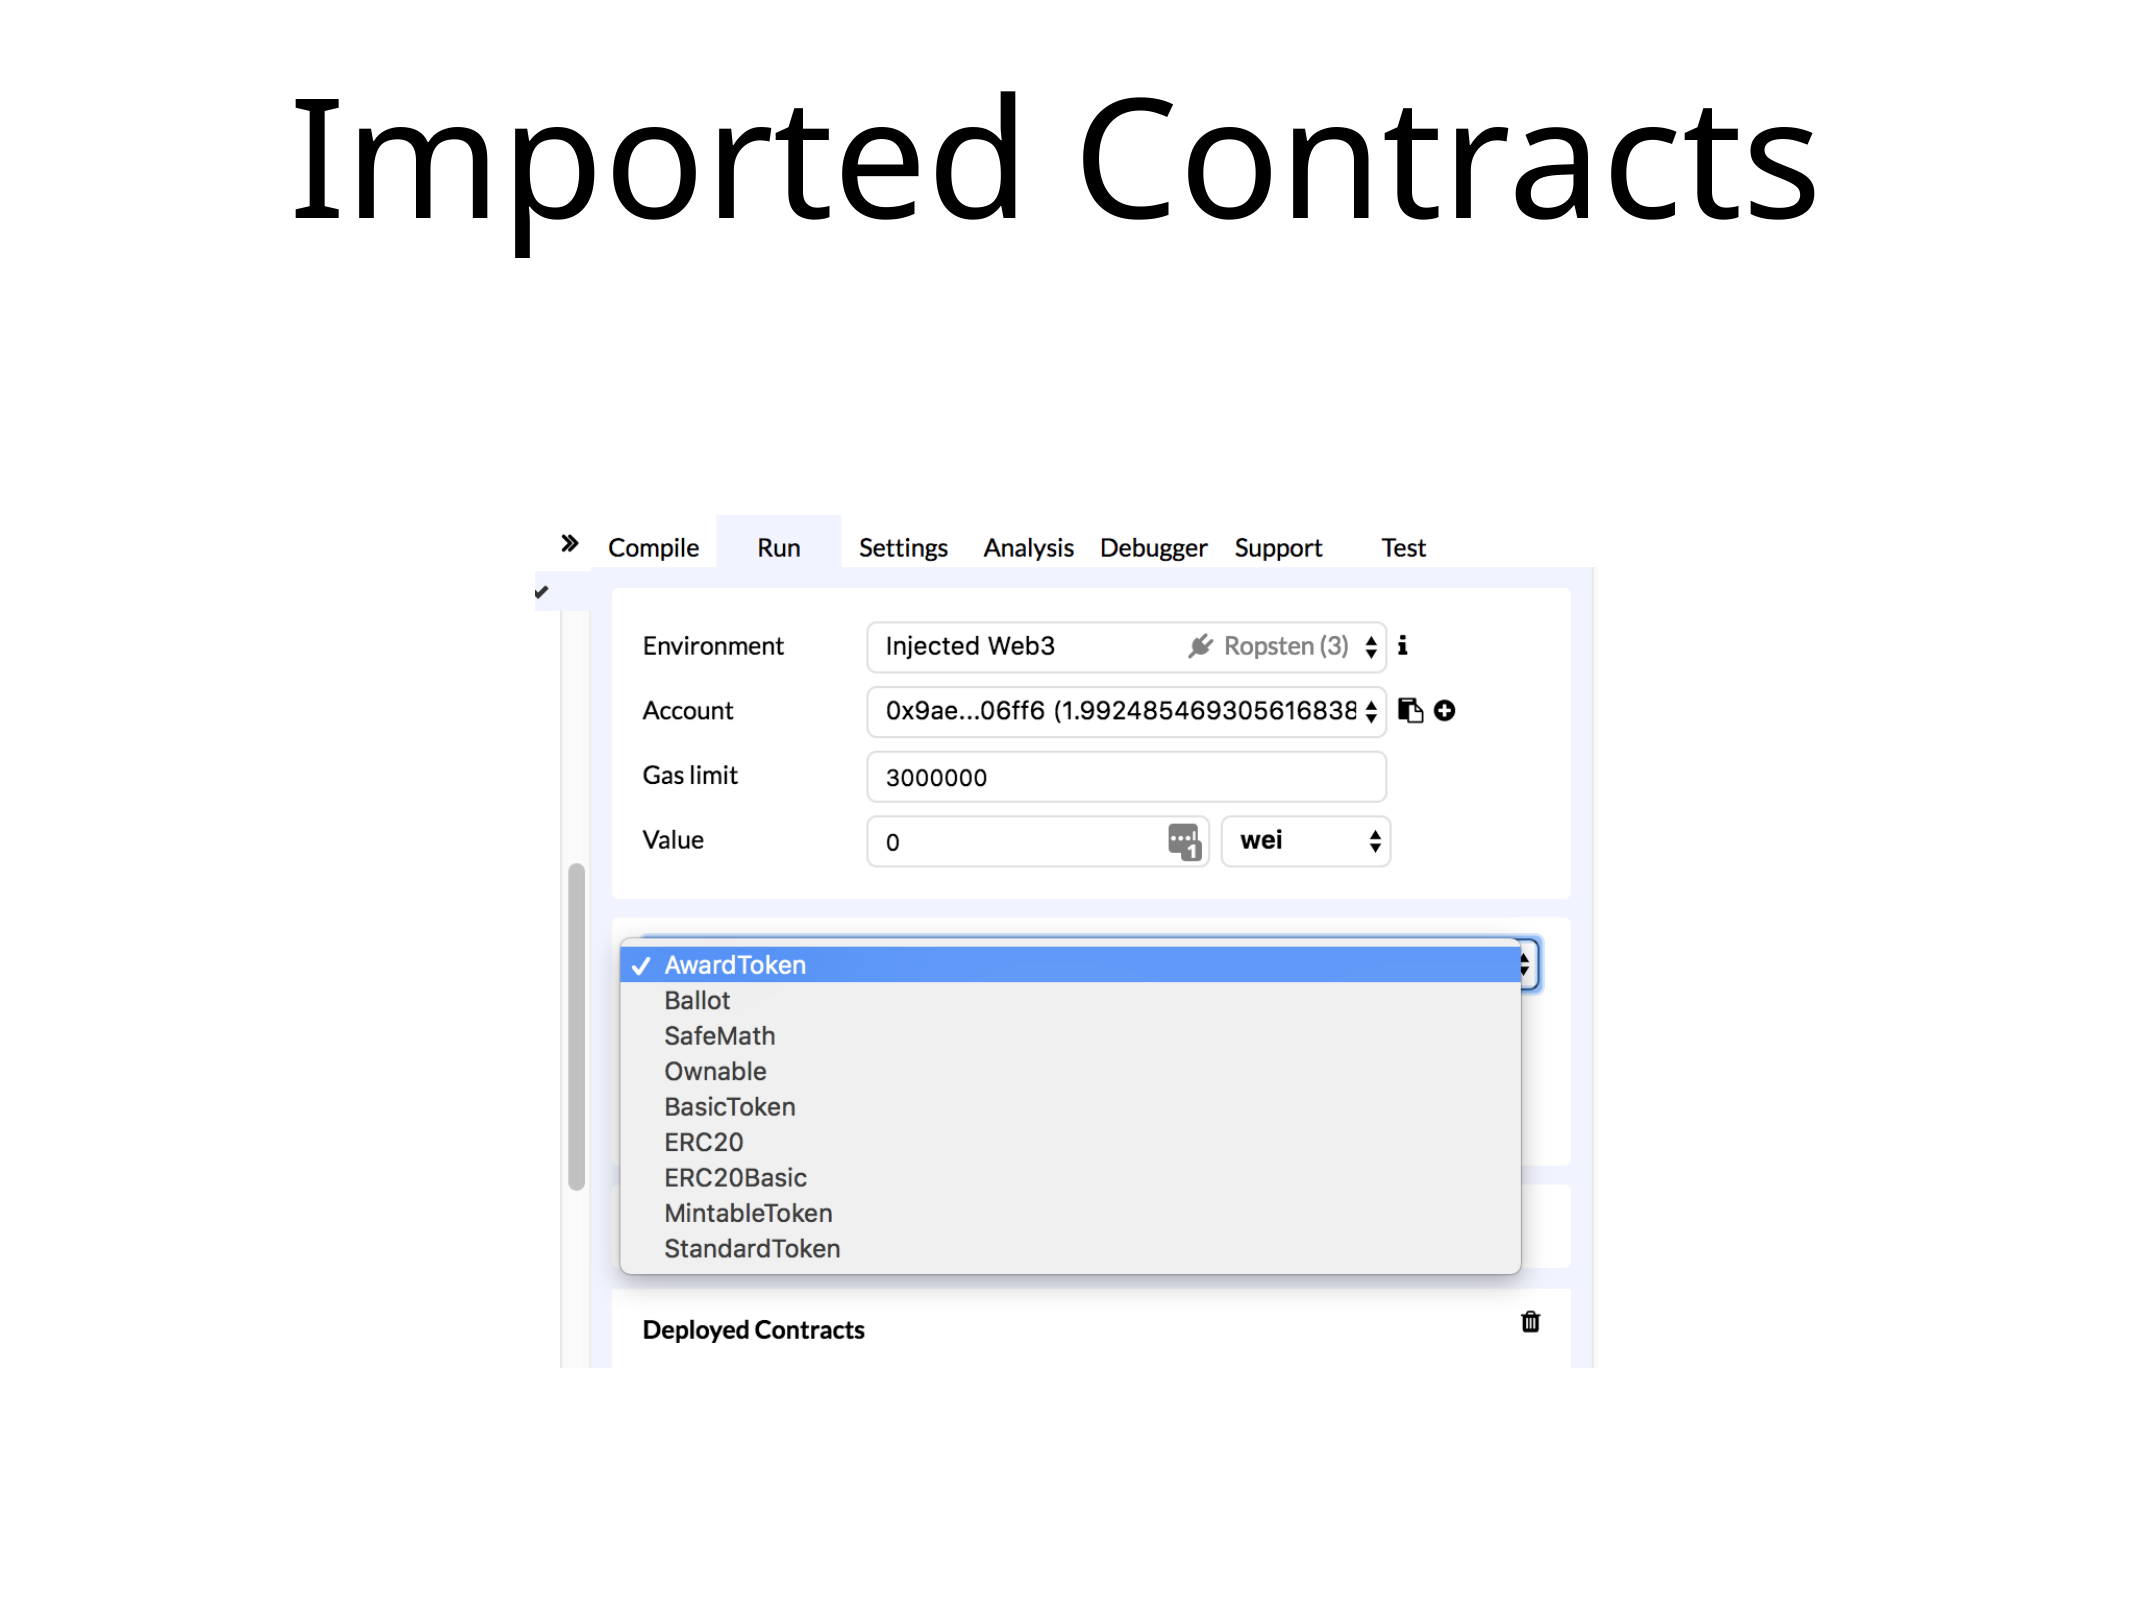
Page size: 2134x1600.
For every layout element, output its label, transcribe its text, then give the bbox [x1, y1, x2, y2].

title Imported Contracts [197, 44, 1915, 271]
picture [535, 515, 1598, 1368]
